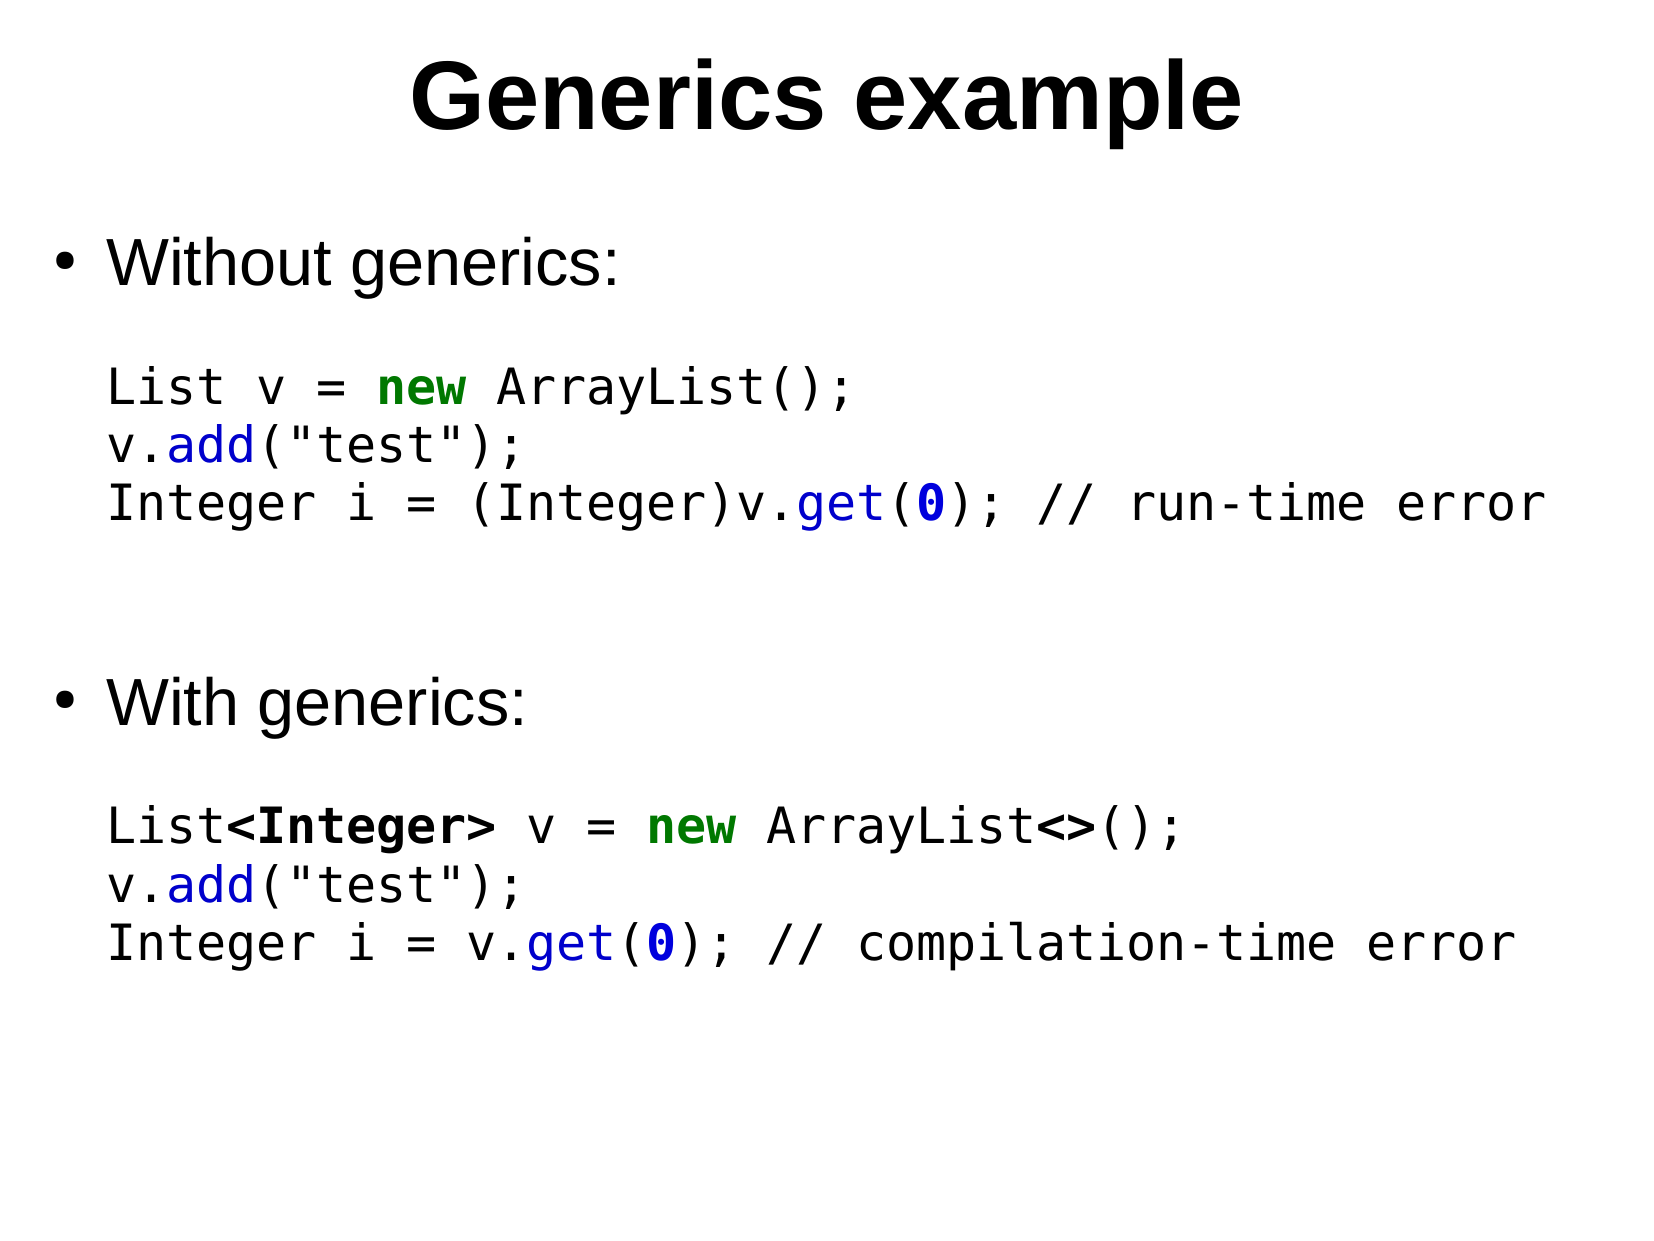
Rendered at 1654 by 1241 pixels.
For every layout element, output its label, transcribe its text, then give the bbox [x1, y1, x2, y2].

title Generics example [82, 40, 1571, 151]
list Without generics: List v = new ArrayList(); v.add("test"); Integer i = (Integer)v.get(0); // run-time error With generics: List<Integer> v = new ArrayList<>(); v.add("test"); Integer i = v.get(0); // compilation-time error [35, 225, 1607, 1186]
